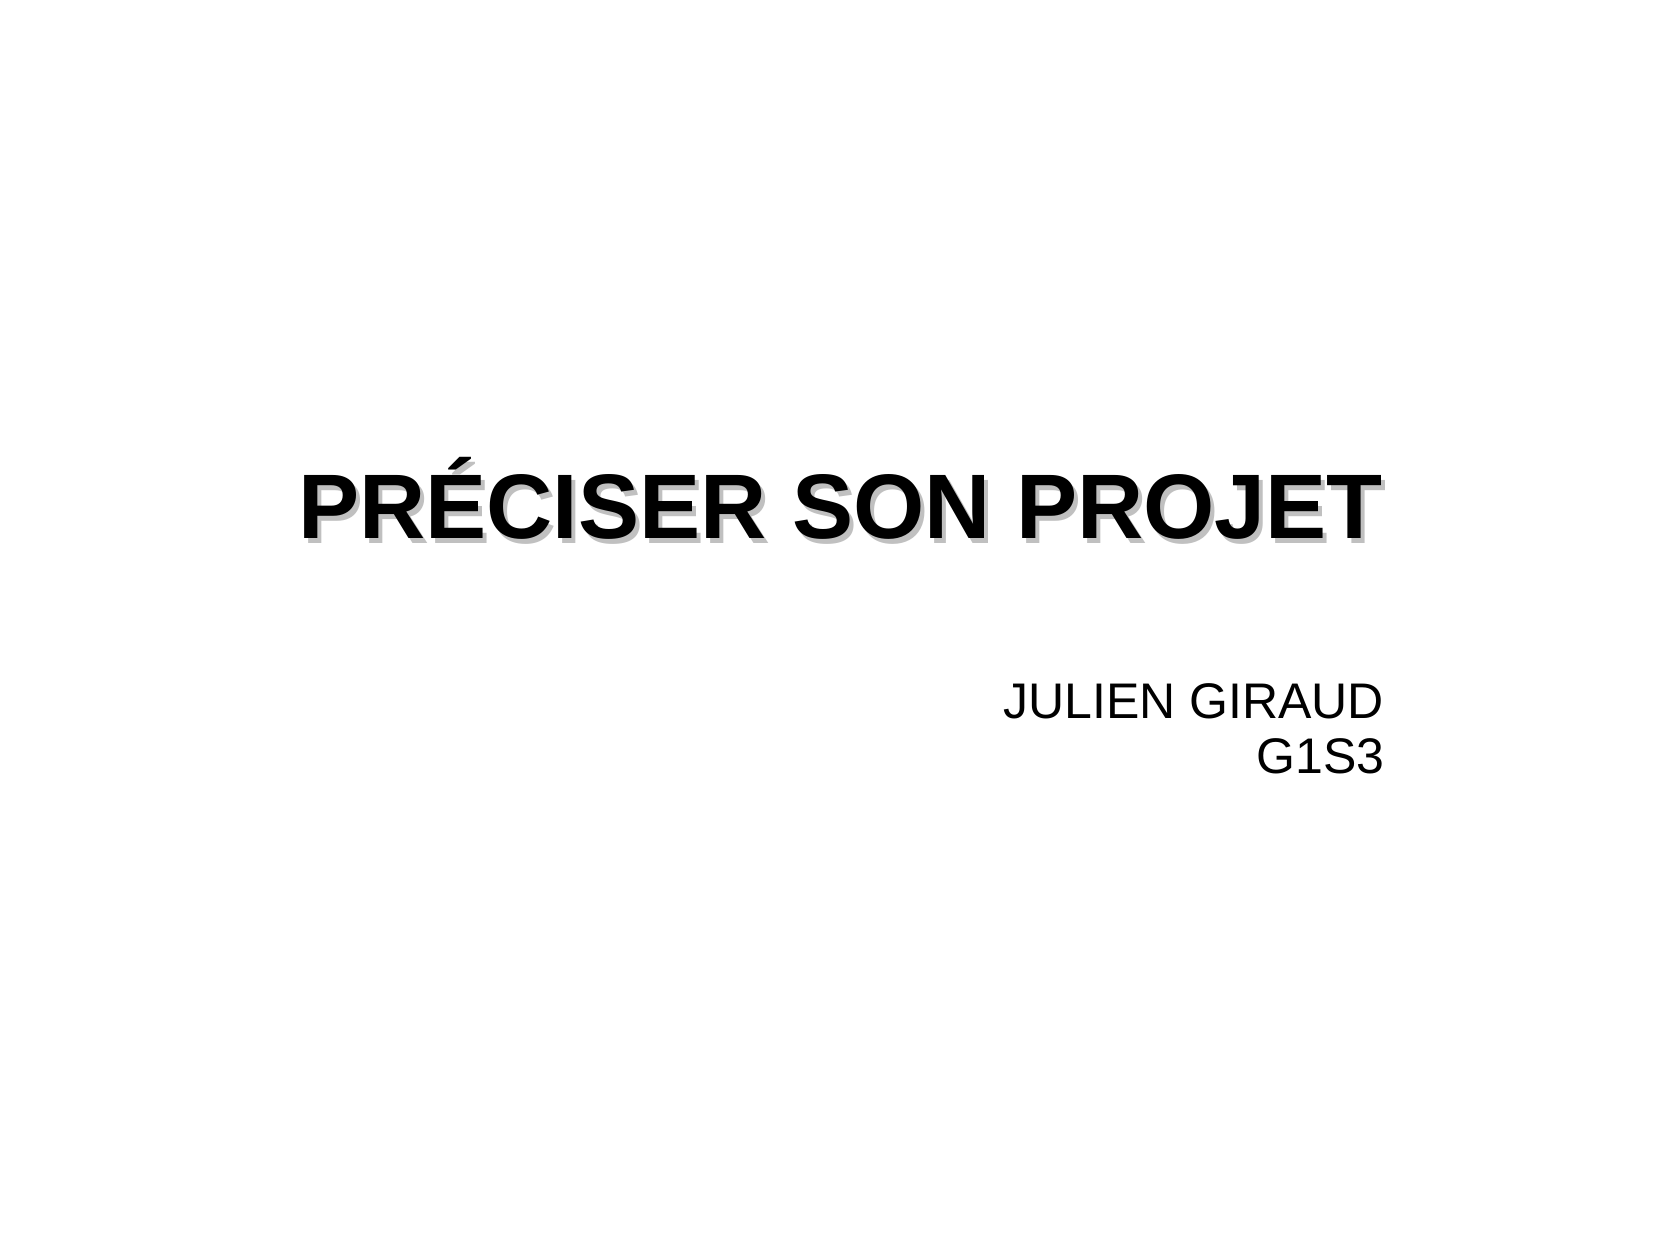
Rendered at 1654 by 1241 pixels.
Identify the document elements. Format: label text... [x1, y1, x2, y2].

text_box Préciser son projet Julien GIRAUD G1S3 [254, 439, 1399, 801]
